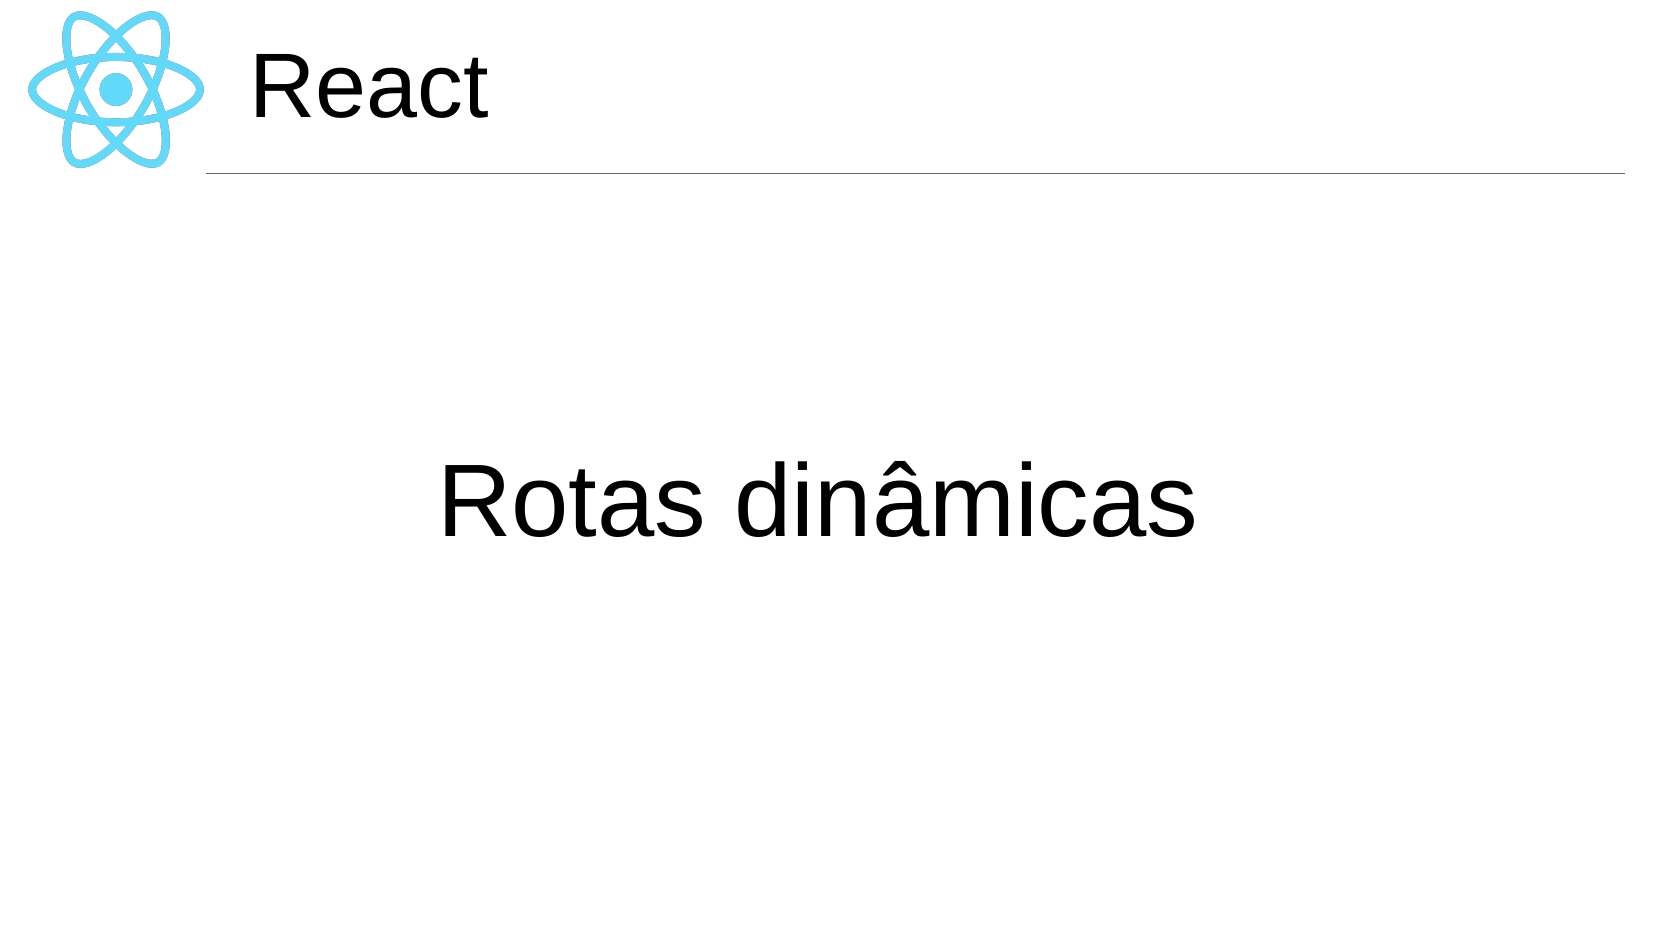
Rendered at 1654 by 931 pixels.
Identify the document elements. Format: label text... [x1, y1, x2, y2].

title React [292, 7, 1654, 164]
picture [0, 0, 292, 207]
list Rotas dinâmicas [383, 442, 1211, 621]
